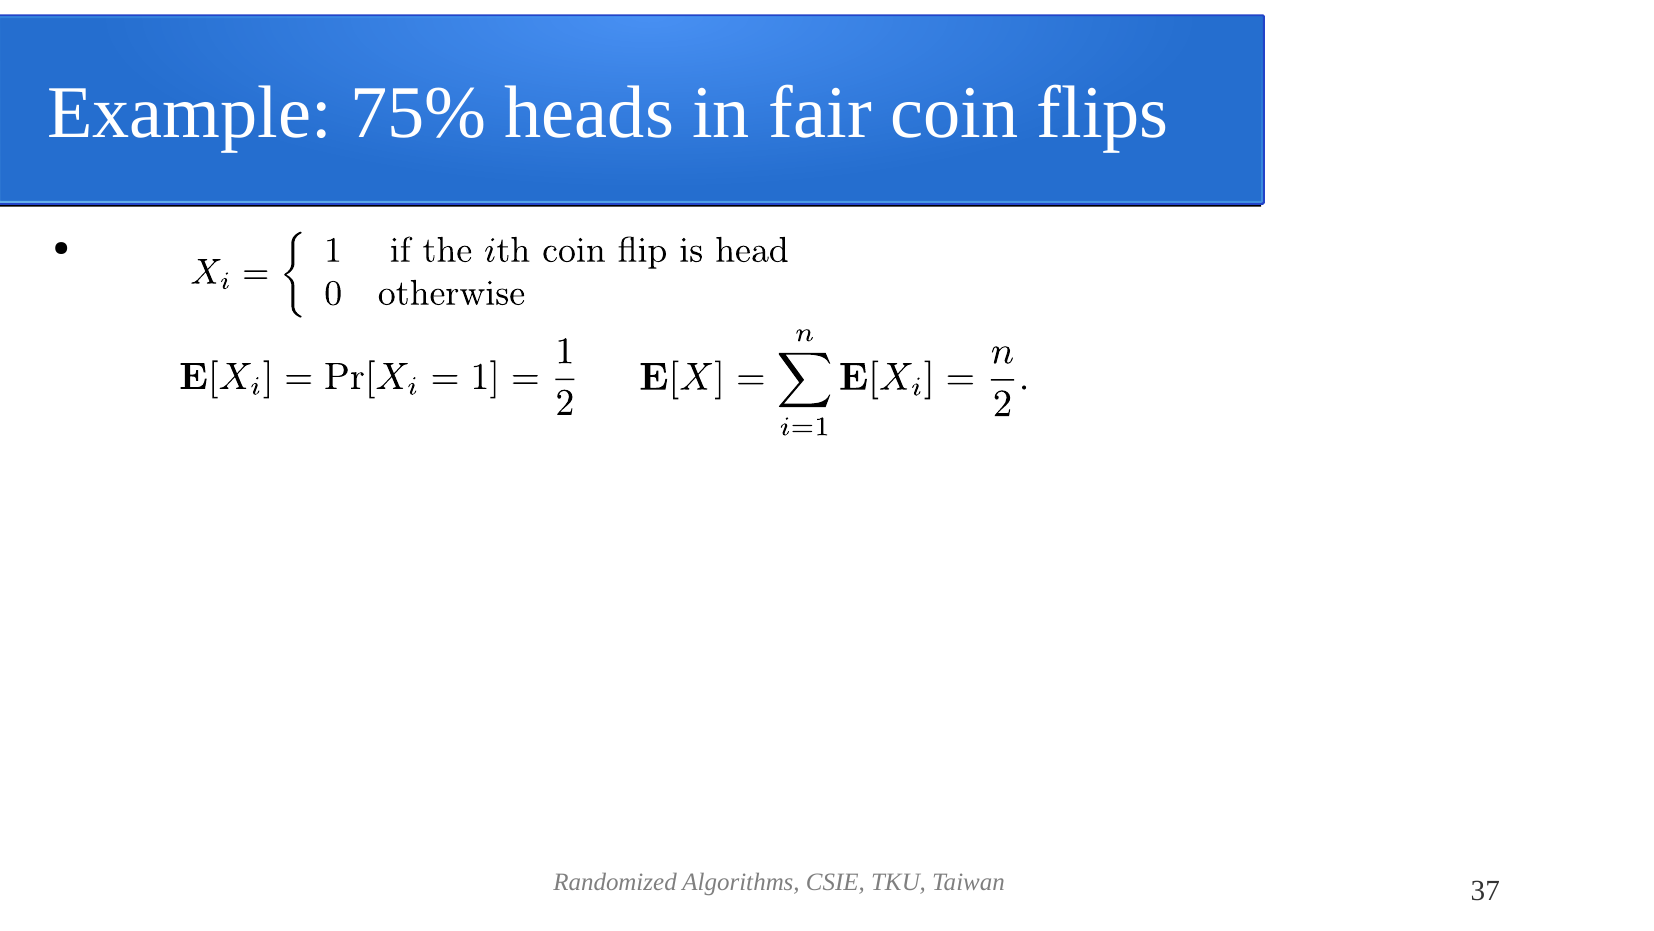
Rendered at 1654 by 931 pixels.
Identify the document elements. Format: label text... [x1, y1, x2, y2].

list [35, 224, 1524, 764]
picture [637, 327, 1028, 438]
picture [177, 336, 576, 417]
picture [188, 230, 789, 319]
title Example: 75% heads in fair coin flips [47, 35, 1199, 189]
